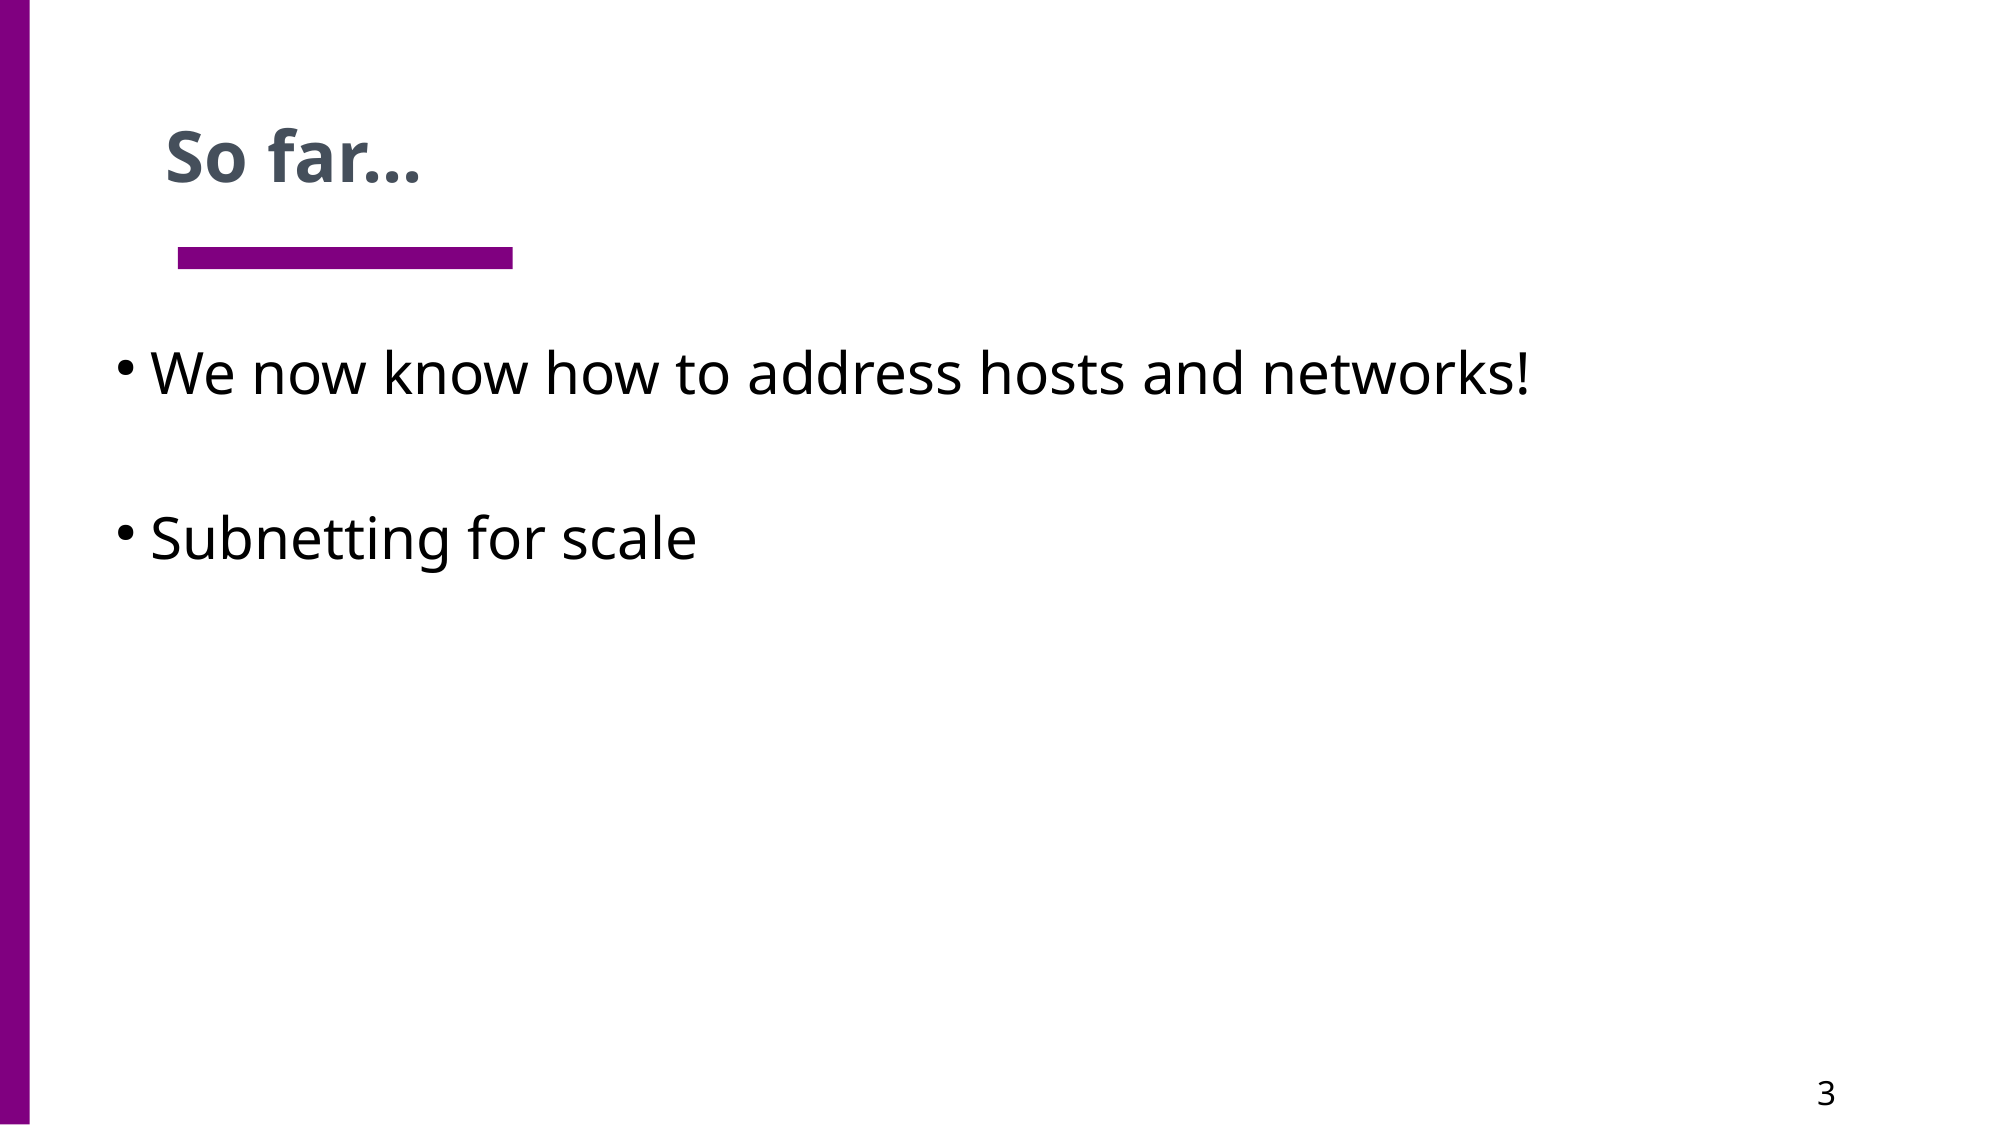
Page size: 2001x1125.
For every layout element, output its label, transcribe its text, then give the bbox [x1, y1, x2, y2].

text_box So far... [151, 0, 1849, 212]
text_box We now know how to address hosts and networks! Subnetting for scale [100, 329, 2000, 756]
